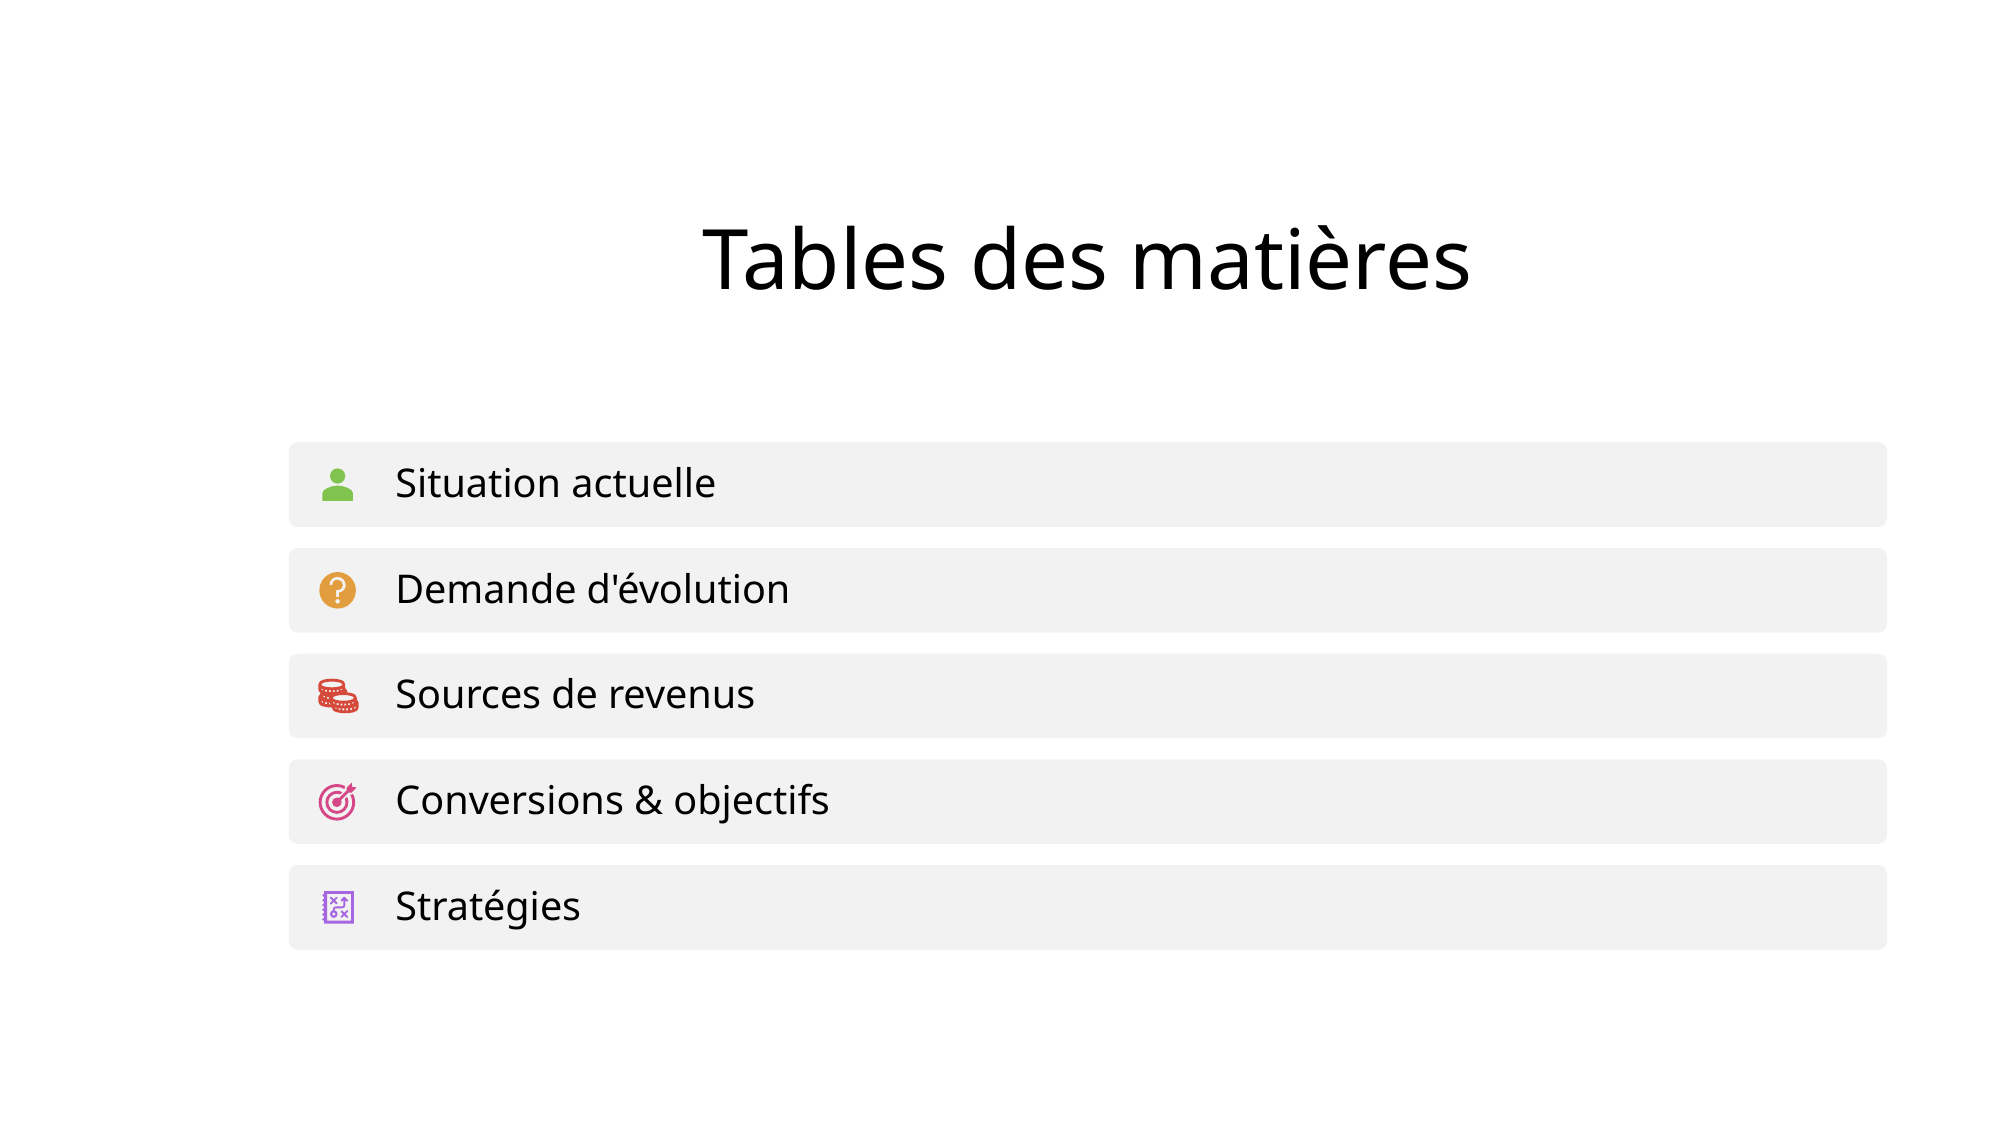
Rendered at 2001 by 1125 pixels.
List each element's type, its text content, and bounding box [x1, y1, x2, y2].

text_box Stratégies [386, 865, 1887, 950]
text_box [288, 865, 386, 950]
text_box [288, 548, 386, 633]
text_box Sources de revenus [386, 653, 1887, 739]
text_box [288, 759, 386, 844]
title Tables des matières [288, 112, 1887, 400]
text_box Demande d'évolution [386, 548, 1887, 633]
text_box [288, 653, 386, 739]
text_box Situation actuelle [386, 442, 1887, 527]
text_box [288, 442, 386, 527]
text_box Conversions & objectifs [386, 759, 1887, 844]
